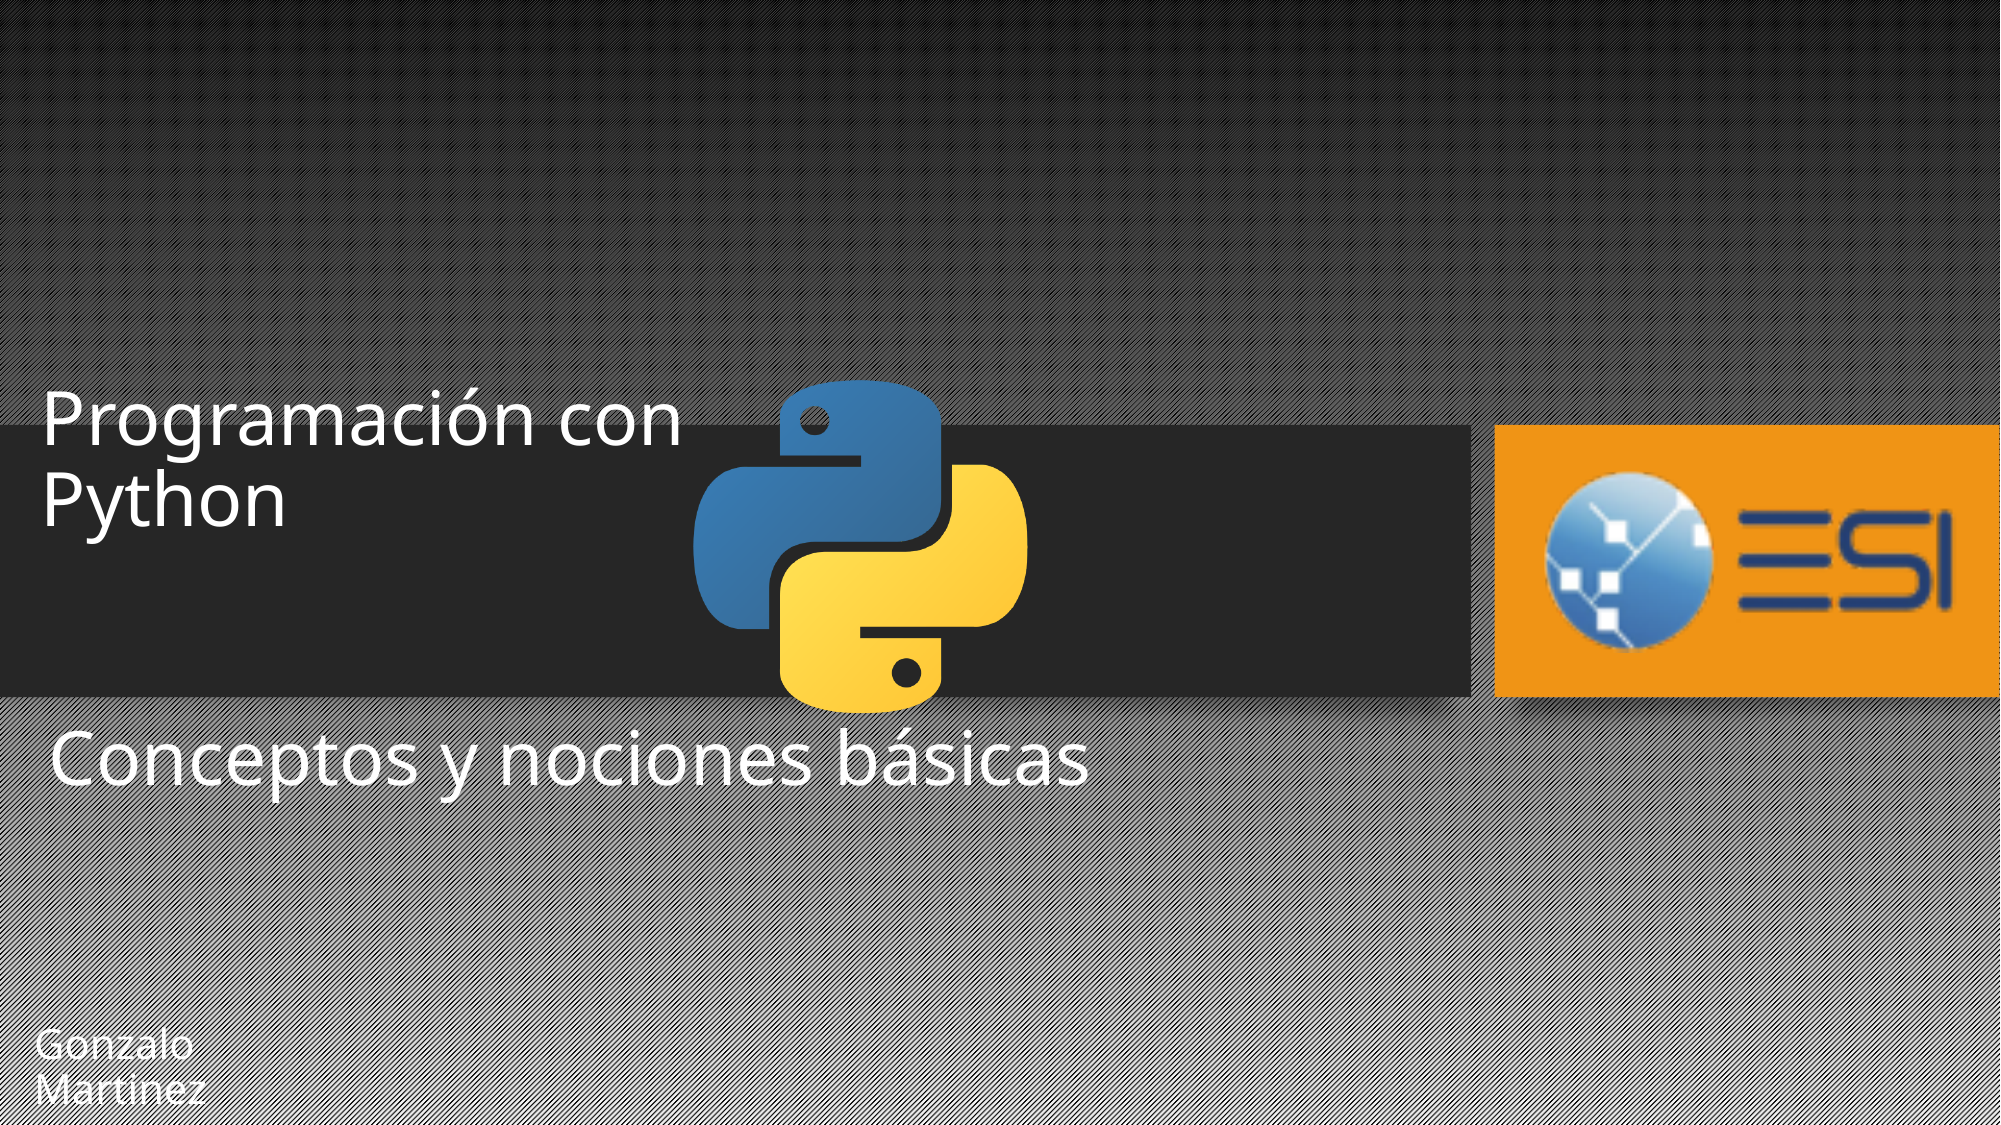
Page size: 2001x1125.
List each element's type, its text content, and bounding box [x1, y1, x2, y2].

picture [1544, 471, 2000, 653]
picture [0, 380, 2000, 1125]
subtitle Conceptos y nociones básicas [34, 713, 1583, 886]
text_box Gonzalo Martinez [19, 1015, 383, 1111]
picture [0, 0, 2000, 424]
title Programación con Python [25, 373, 1575, 674]
